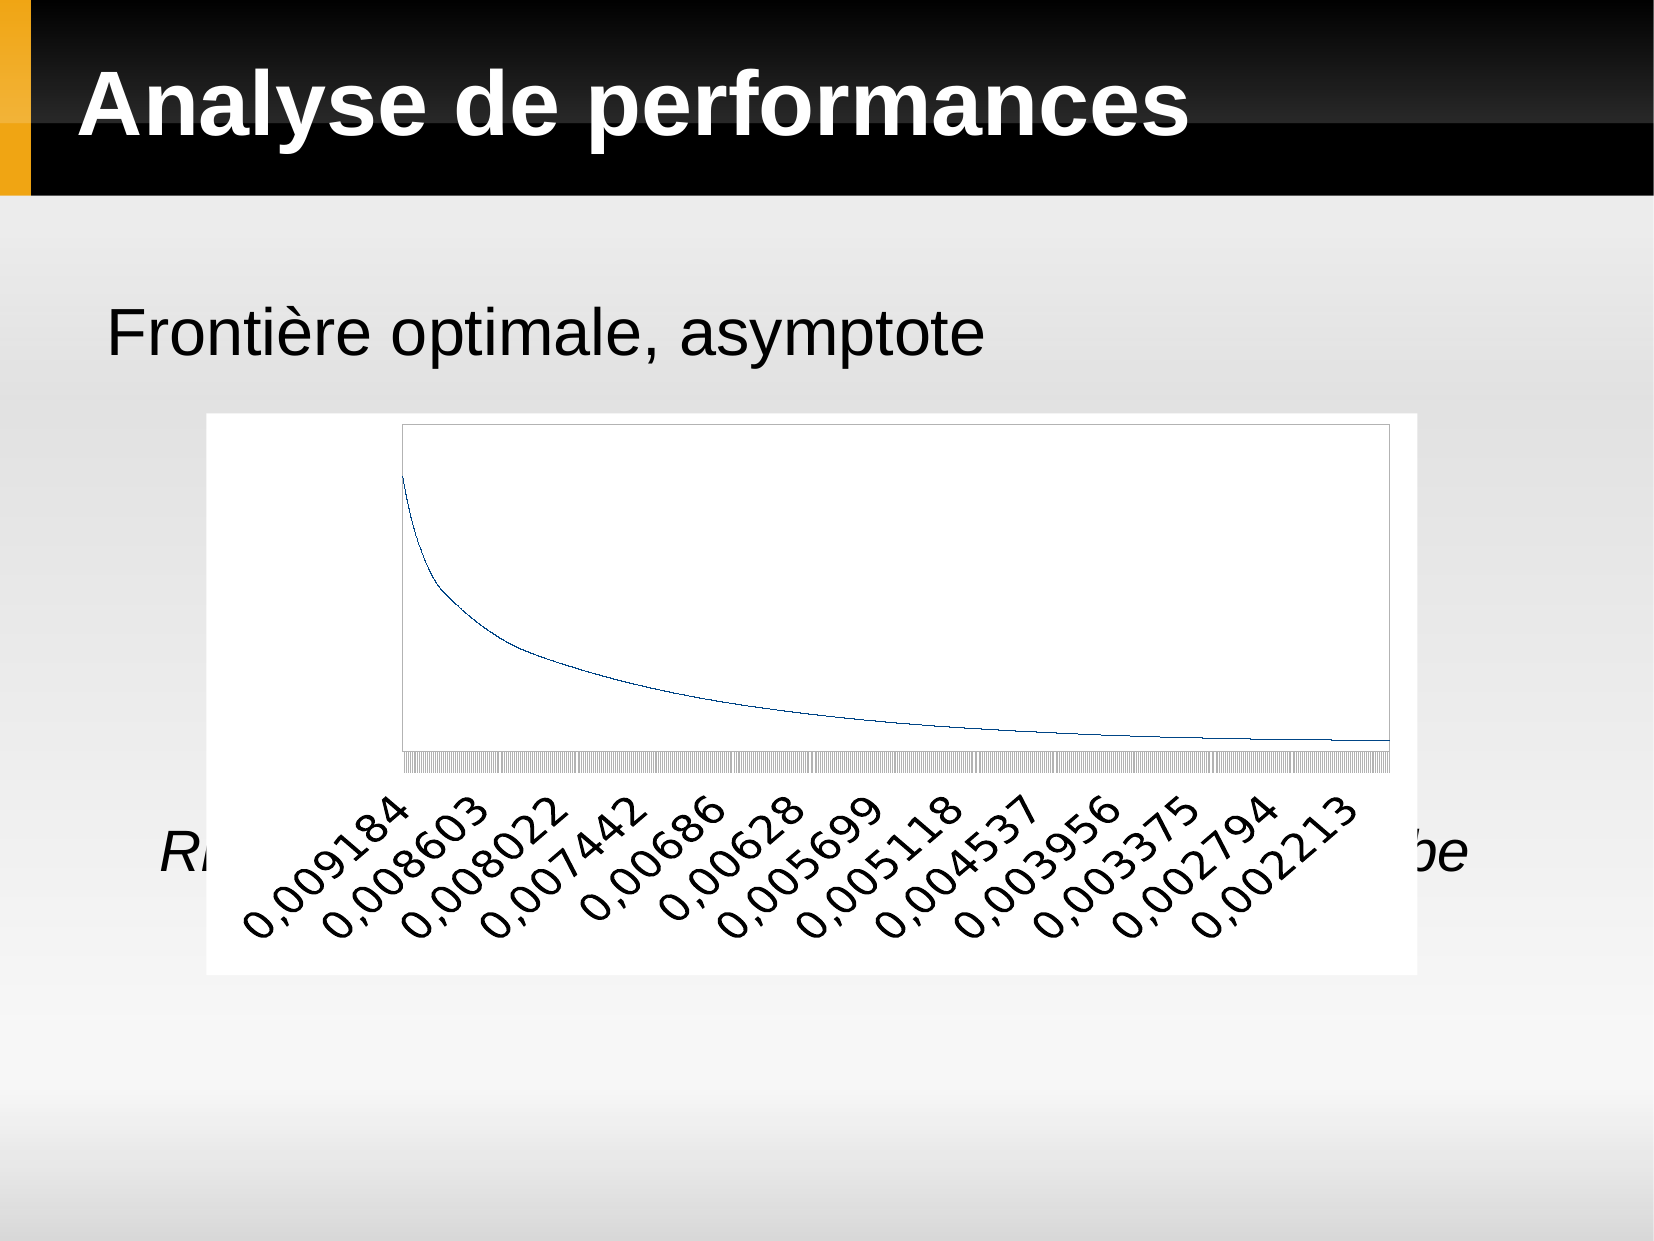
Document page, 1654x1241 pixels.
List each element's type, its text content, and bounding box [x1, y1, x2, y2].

list Frontière optimale, asymptote Risque en fonction du rendement, allure de courbe [88, 295, 1577, 1099]
chart [206, 413, 1418, 976]
picture [0, 0, 1654, 1241]
title Analyse de performances [76, 7, 1565, 200]
